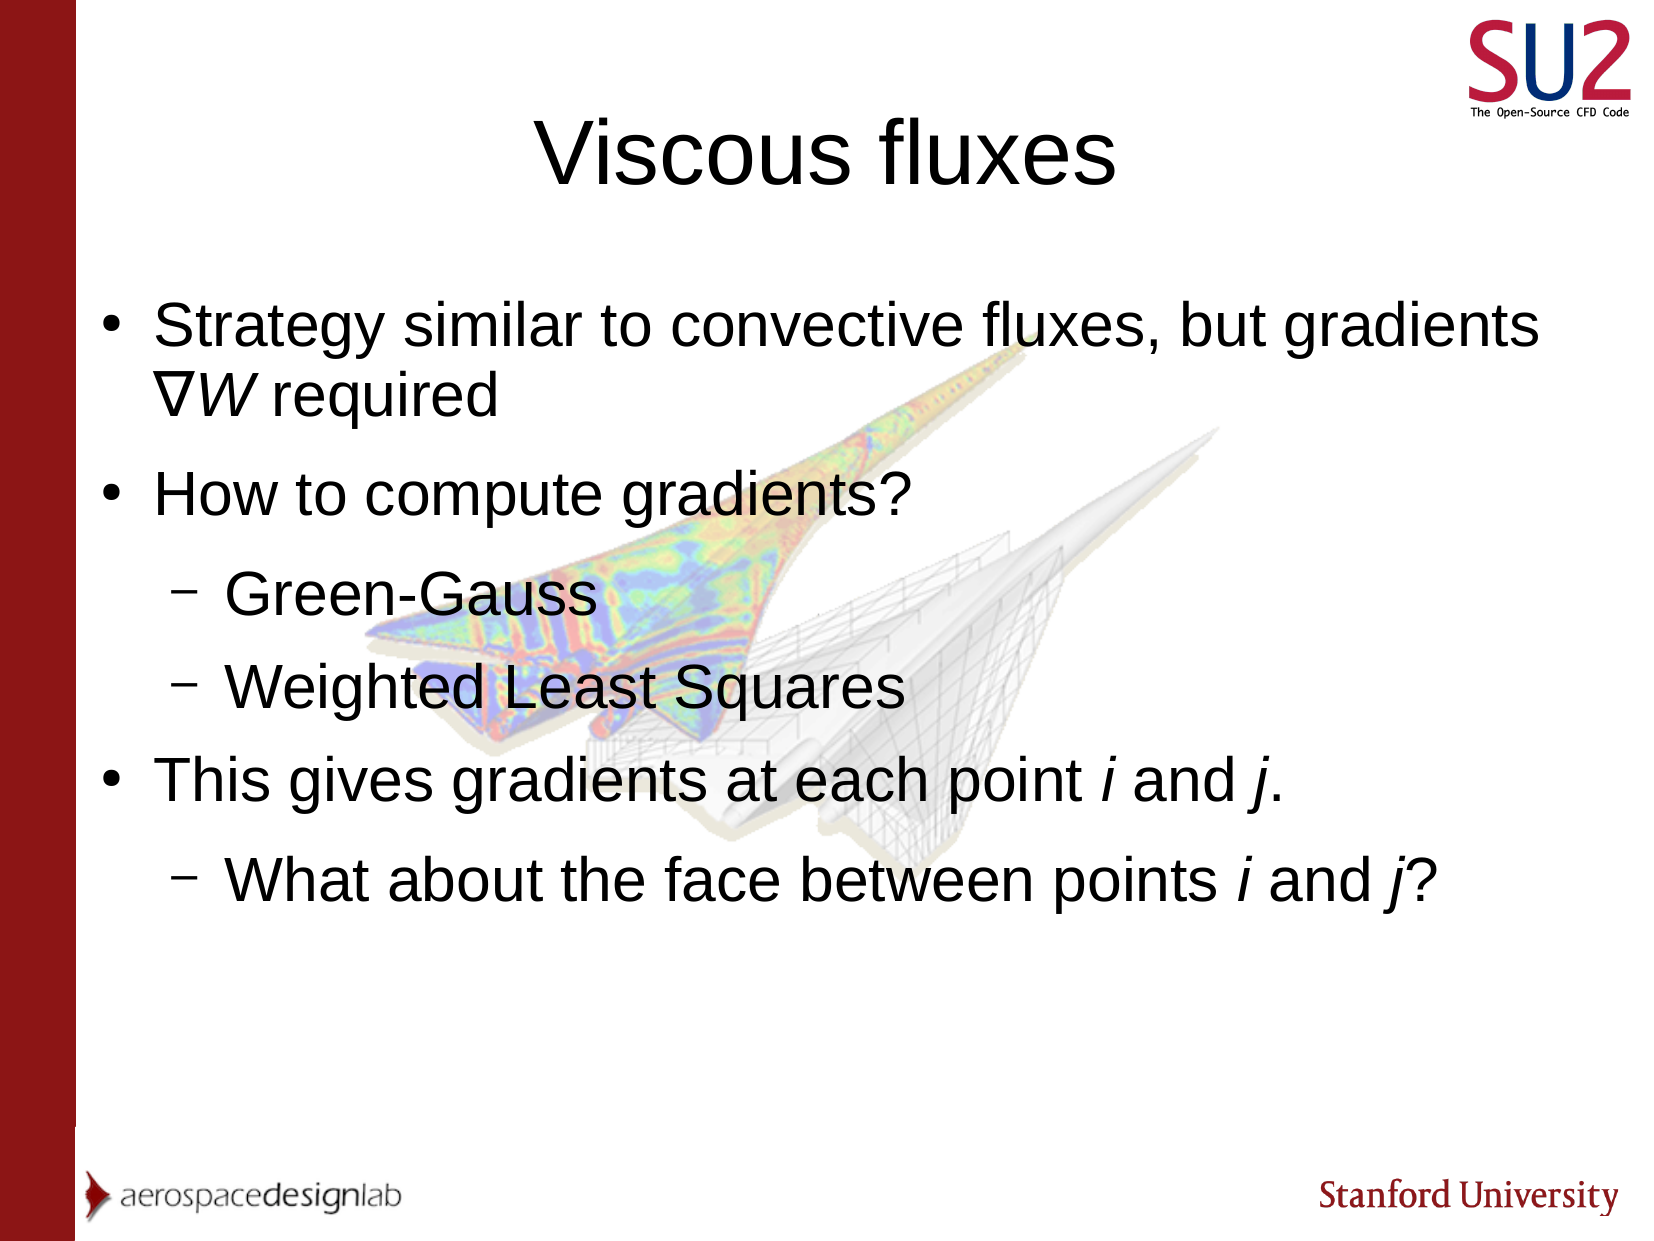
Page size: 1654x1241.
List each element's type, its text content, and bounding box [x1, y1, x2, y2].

picture [80, 1169, 406, 1224]
list Strategy similar to convective fluxes, but gradients ∇W required How to compute gradients? Green-Gauss Weighted Least Squares This gives gradients at each point i and j. What about the face between points i and j? [82, 290, 1571, 1109]
picture [1466, 17, 1635, 120]
title Viscous fluxes [82, 49, 1571, 257]
